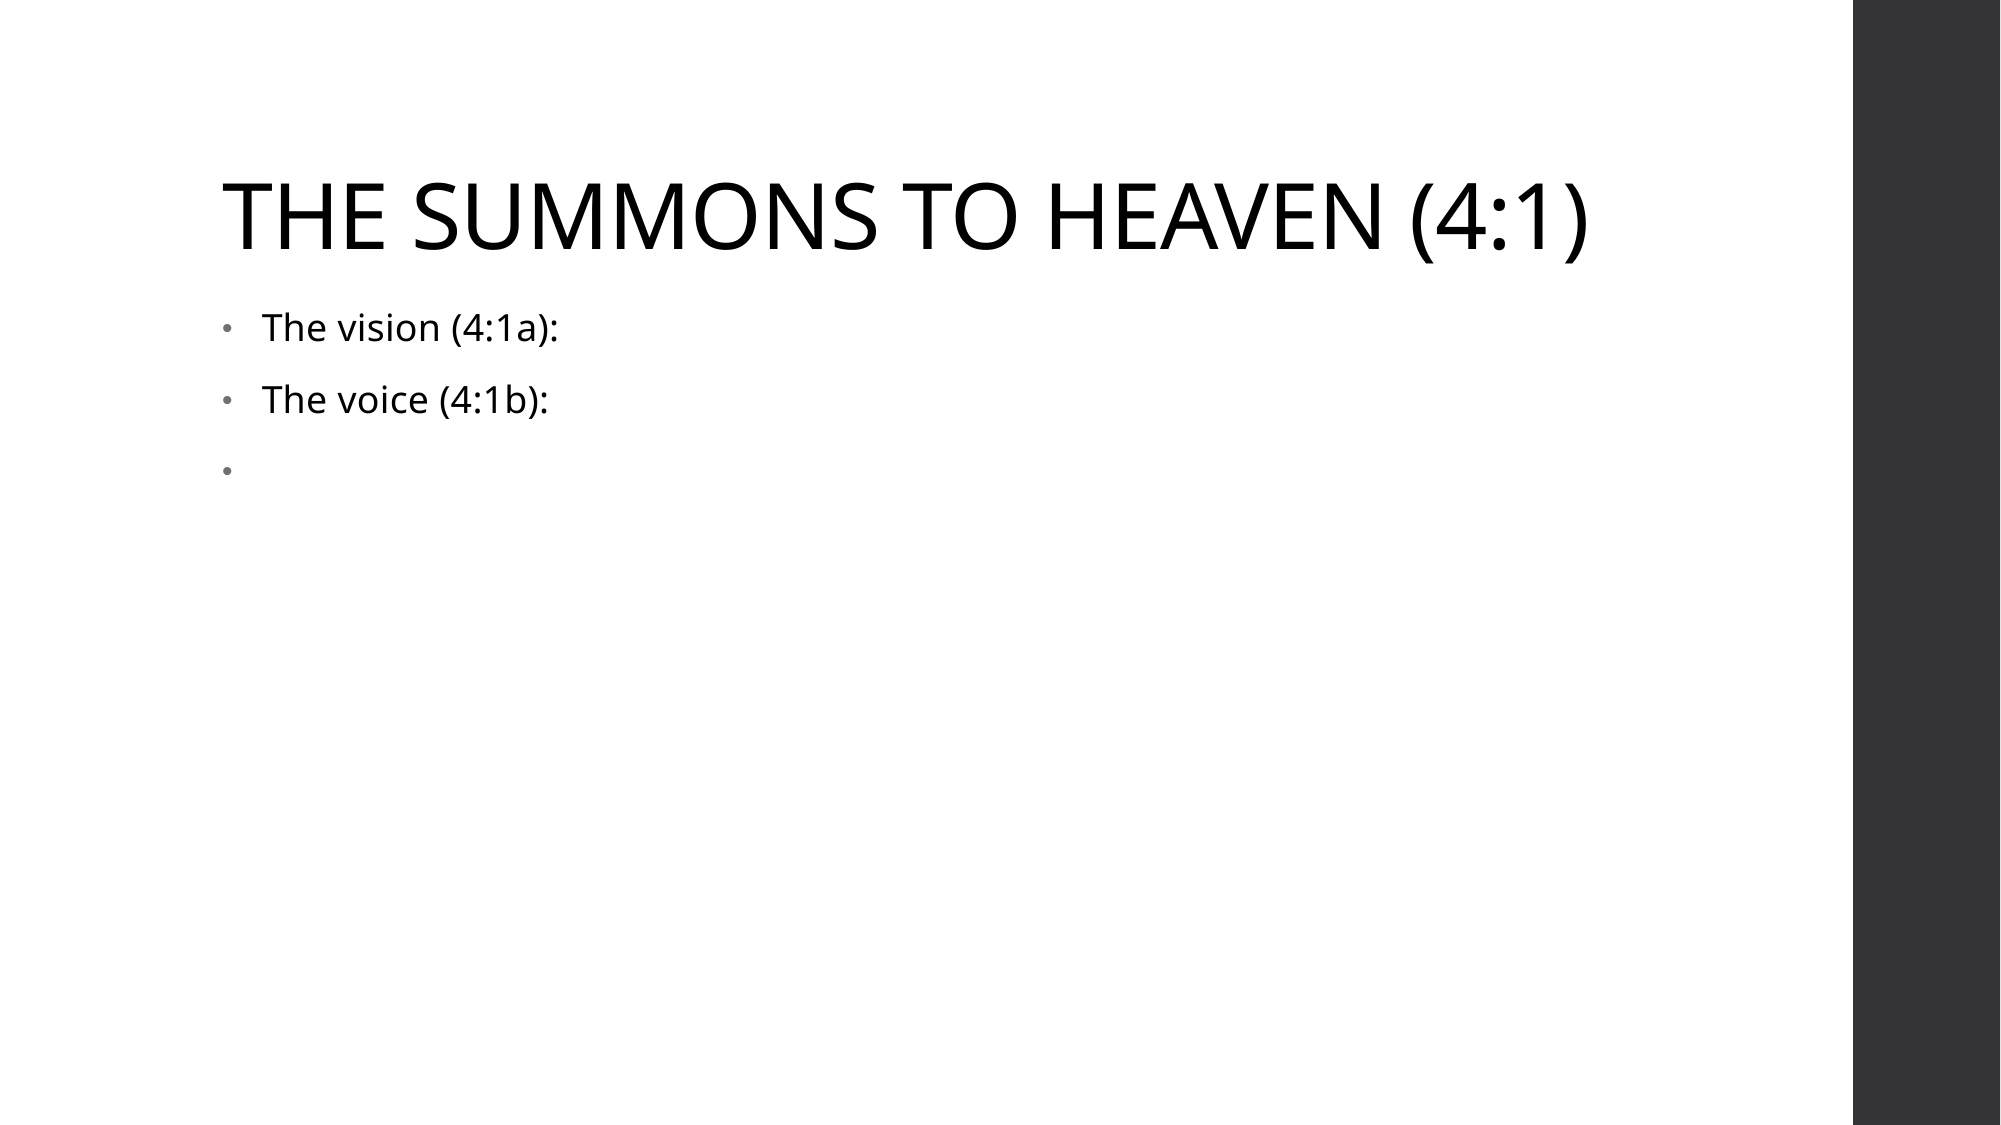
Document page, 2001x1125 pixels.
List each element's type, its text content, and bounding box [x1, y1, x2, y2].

title THE SUMMONS TO HEAVEN (4:1) [206, 60, 1797, 278]
list The vision (4:1a): The voice (4:1b): [206, 299, 1617, 1014]
